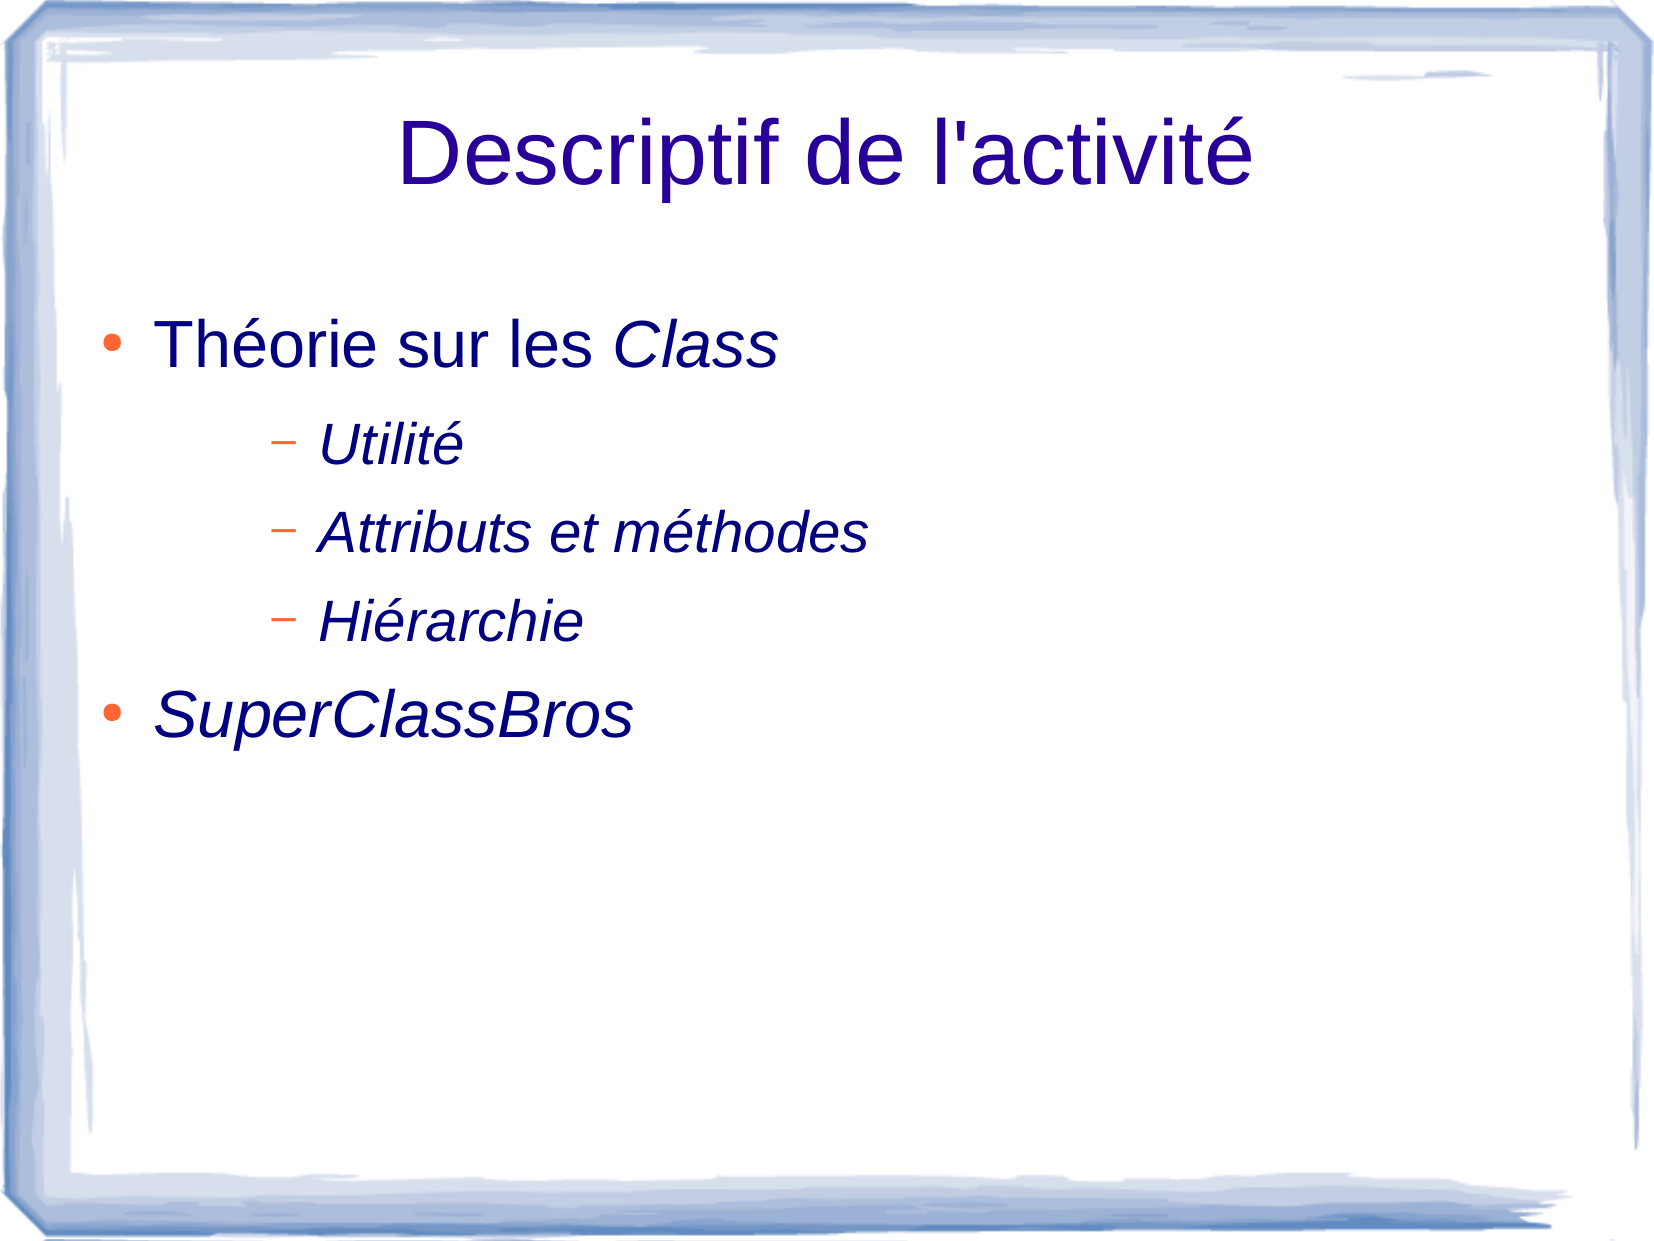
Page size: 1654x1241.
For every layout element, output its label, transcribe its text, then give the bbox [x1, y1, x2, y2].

title Descriptif de l'activité [82, 49, 1571, 257]
picture [0, 0, 1654, 1241]
list Théorie sur les Class Utilité Attributs et méthodes Hiérarchie SuperClassBros [82, 307, 1536, 987]
